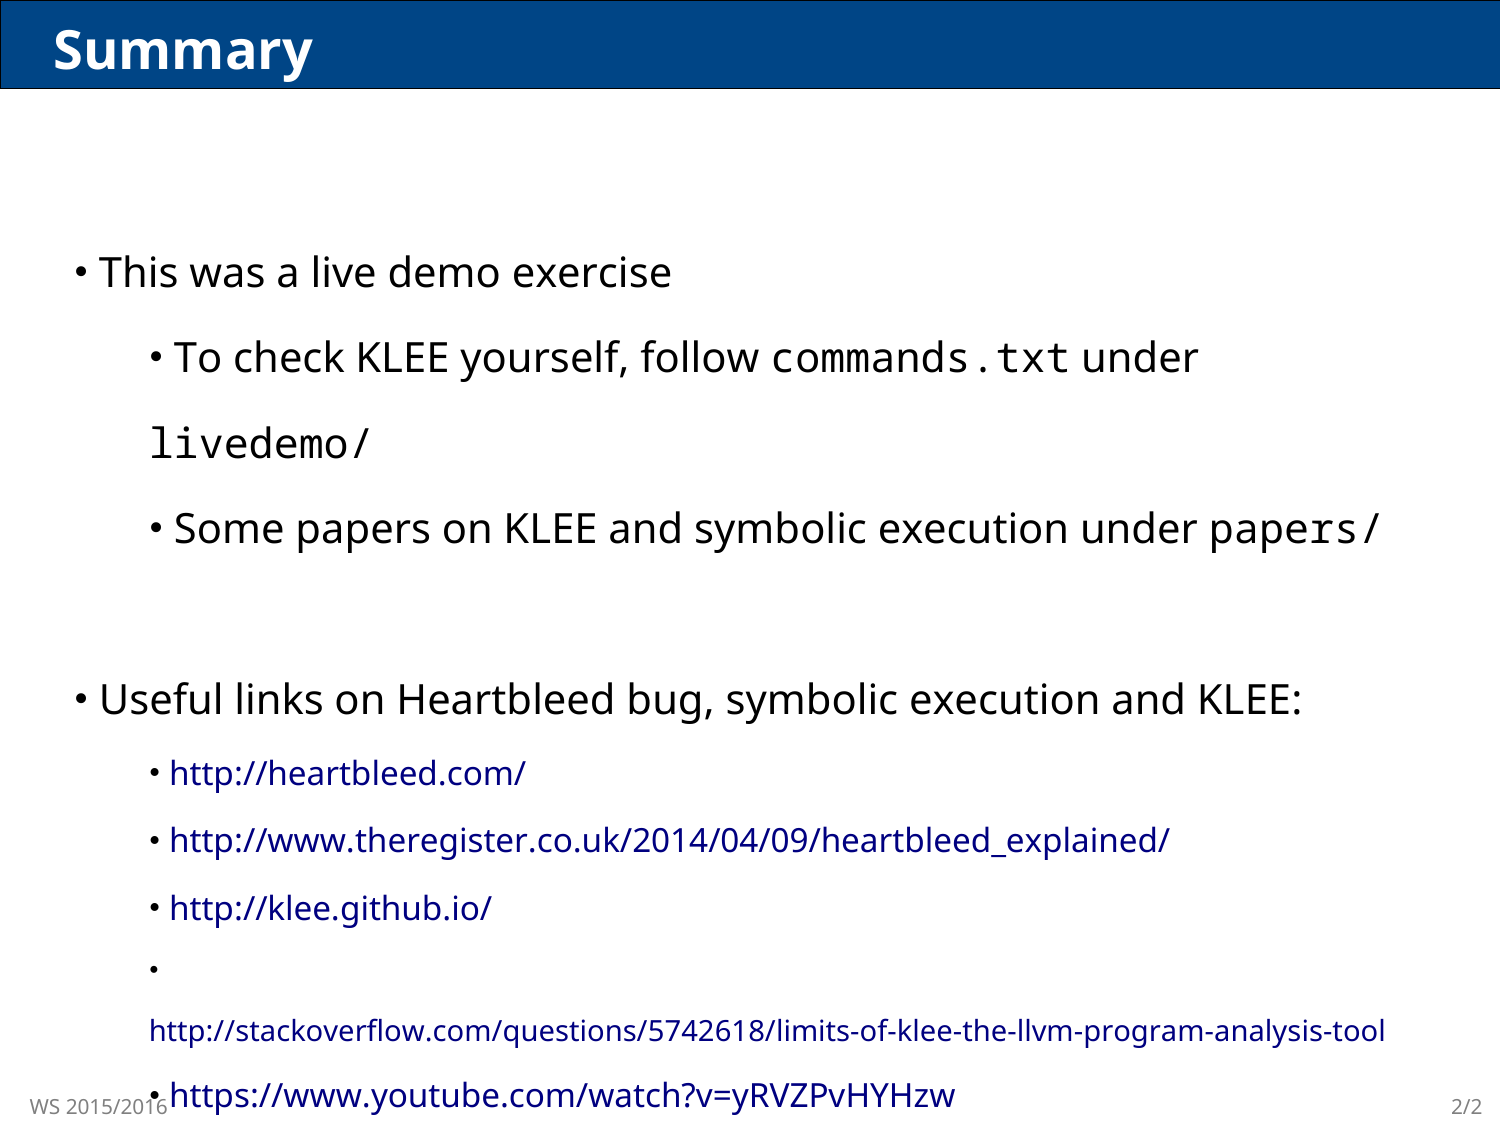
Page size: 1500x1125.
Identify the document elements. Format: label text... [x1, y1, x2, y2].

text_box Summary [53, 17, 1471, 81]
text_box This was a live demo exercise To check KLEE yourself, follow commands.txt under livedemo/ Some papers on KLEE and symbolic execution under papers/ Useful links on Heartbleed bug, symbolic execution and KLEE: http://heartbleed.com/ http://www.theregister.co.uk/2014/04/09/heartbleed_explained/ http://klee.github.io/ http://stackoverflow.com/questions/5742618/limits-of-klee-the-llvm-program-analysis-tool https://www.youtube.com/watch?v=yRVZPvHYHzw [59, 206, 1418, 974]
